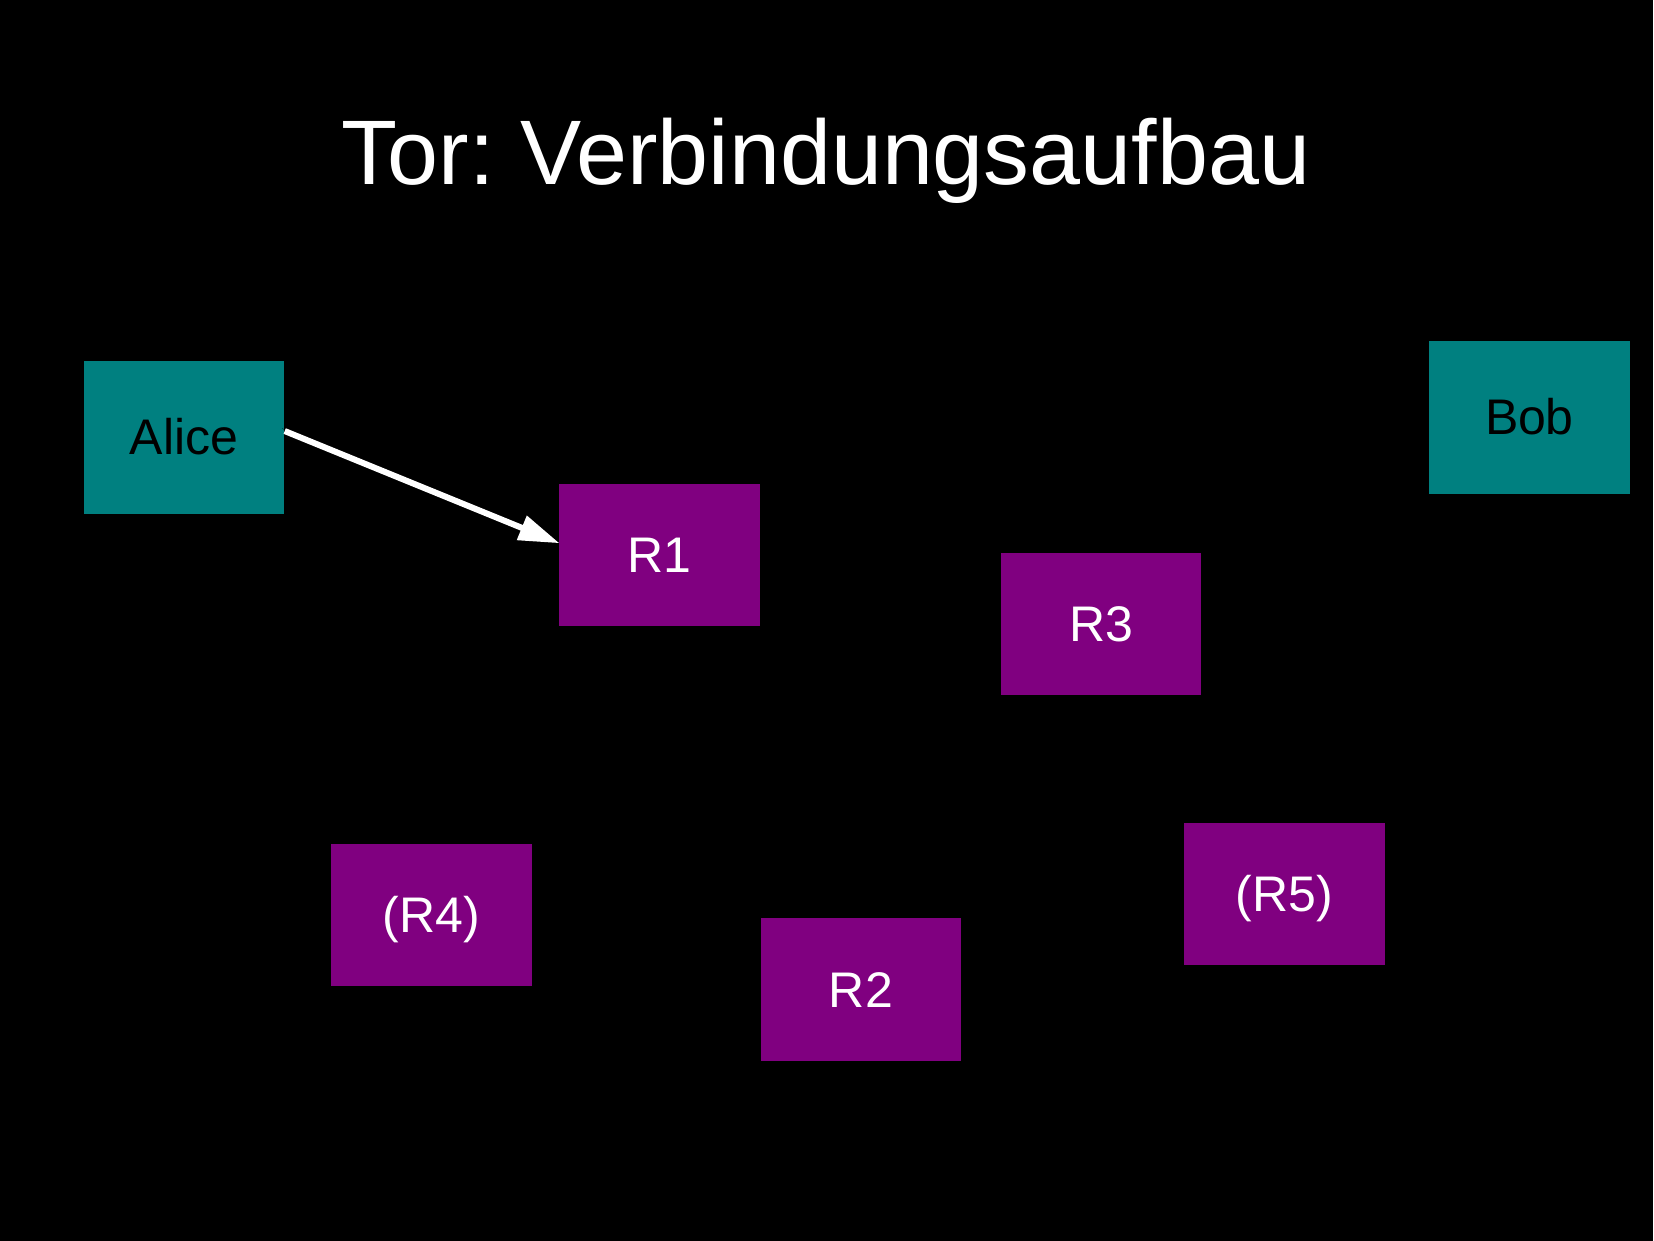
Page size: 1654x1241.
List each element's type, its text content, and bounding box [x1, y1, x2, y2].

text_box R1 [558, 483, 761, 627]
text_box (R4) [330, 843, 533, 987]
text_box R2 [760, 917, 962, 1062]
text_box (R5) [1183, 822, 1386, 966]
title Tor: Verbindungsaufbau [82, 49, 1571, 257]
text_box Alice [83, 360, 285, 515]
text_box Bob [1428, 340, 1631, 495]
text_box R3 [1000, 552, 1202, 696]
